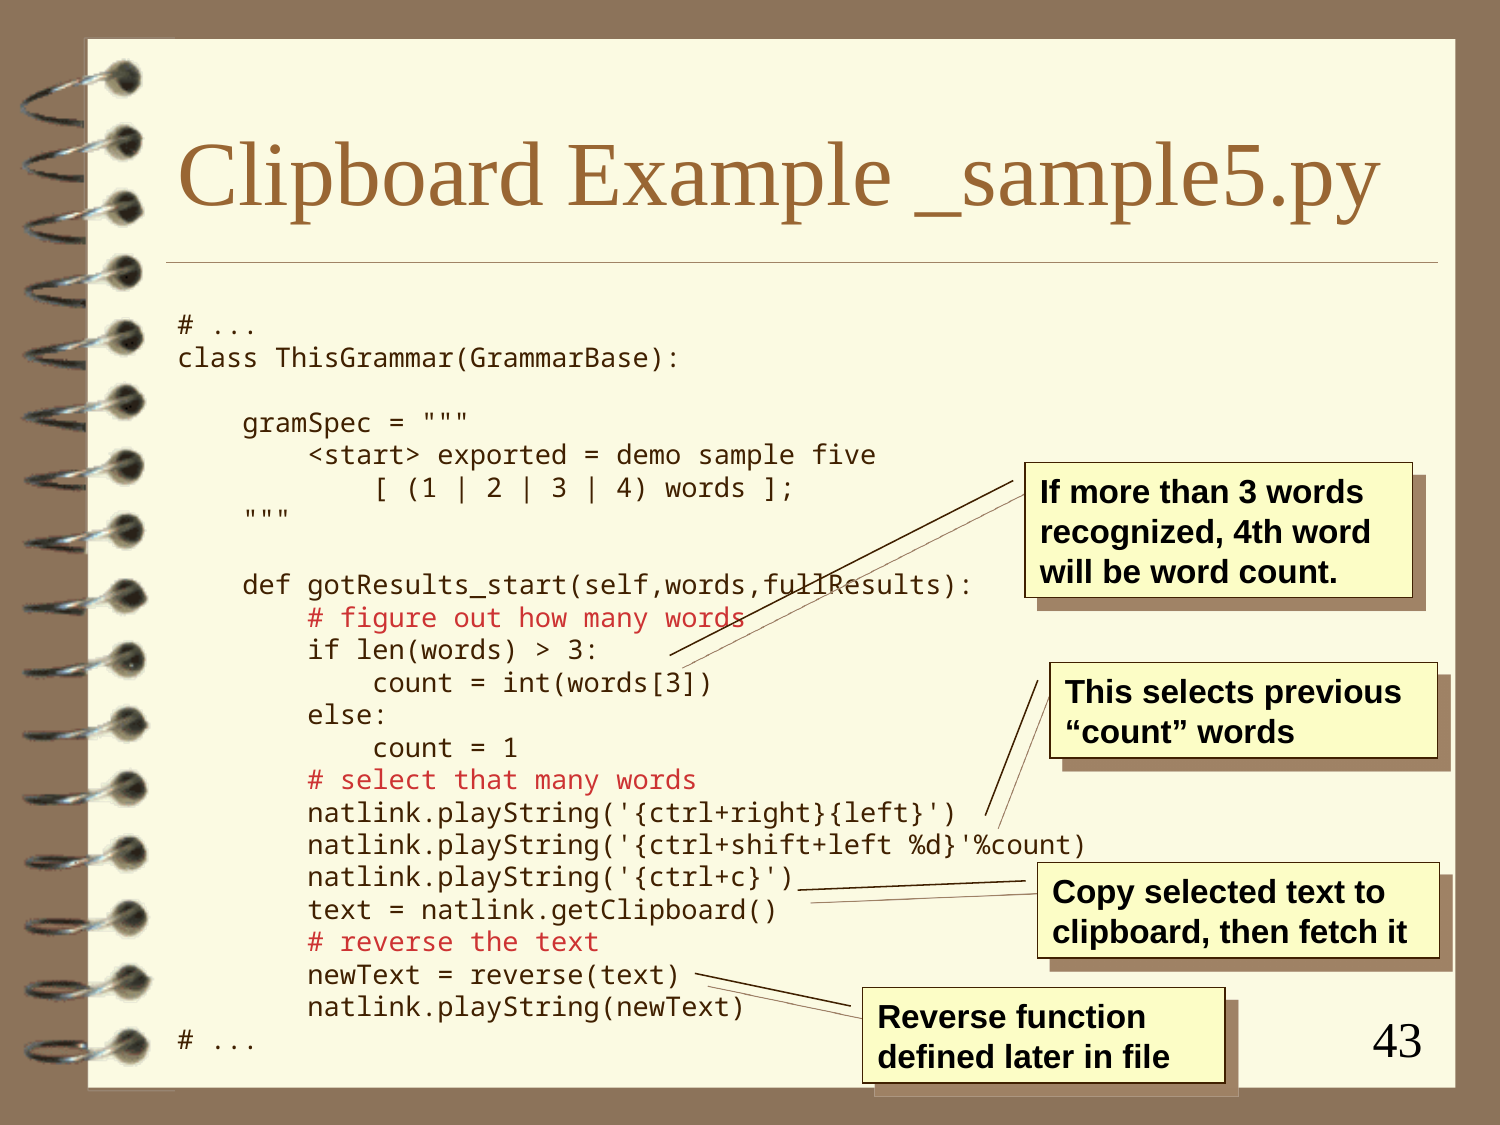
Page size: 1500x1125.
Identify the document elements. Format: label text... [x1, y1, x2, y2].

text_box Reverse function defined later in file [863, 987, 1225, 1083]
text_box This selects previous “count” words [1050, 662, 1438, 758]
text_box Copy selected text to clipboard, then fetch it [1037, 862, 1440, 958]
text_box If more than 3 words recognized, 4th word will be word count. [1025, 462, 1412, 598]
list # ... class ThisGrammar(GrammarBase): gramSpec = """ <start> exported = demo sample five [ (1 | 2 | 3 | 4) words ]; """ def gotResults_start(self,words,fullResults): # figure out how many words if len(words) > 3: count = int(words[3]) else: count = 1 # select that many words natlink.playString('{ctrl+right}{left}') natlink.playString('{ctrl+shift+left %d}'%count) natlink.playString('{ctrl+c}') text = natlink.getClipboard() # reverse the text newText = reverse(text) natlink.playString(newText) # ... [162, 299, 1438, 976]
picture [0, 0, 175, 1125]
title Clipboard Example _sample5.py [162, 74, 1438, 263]
